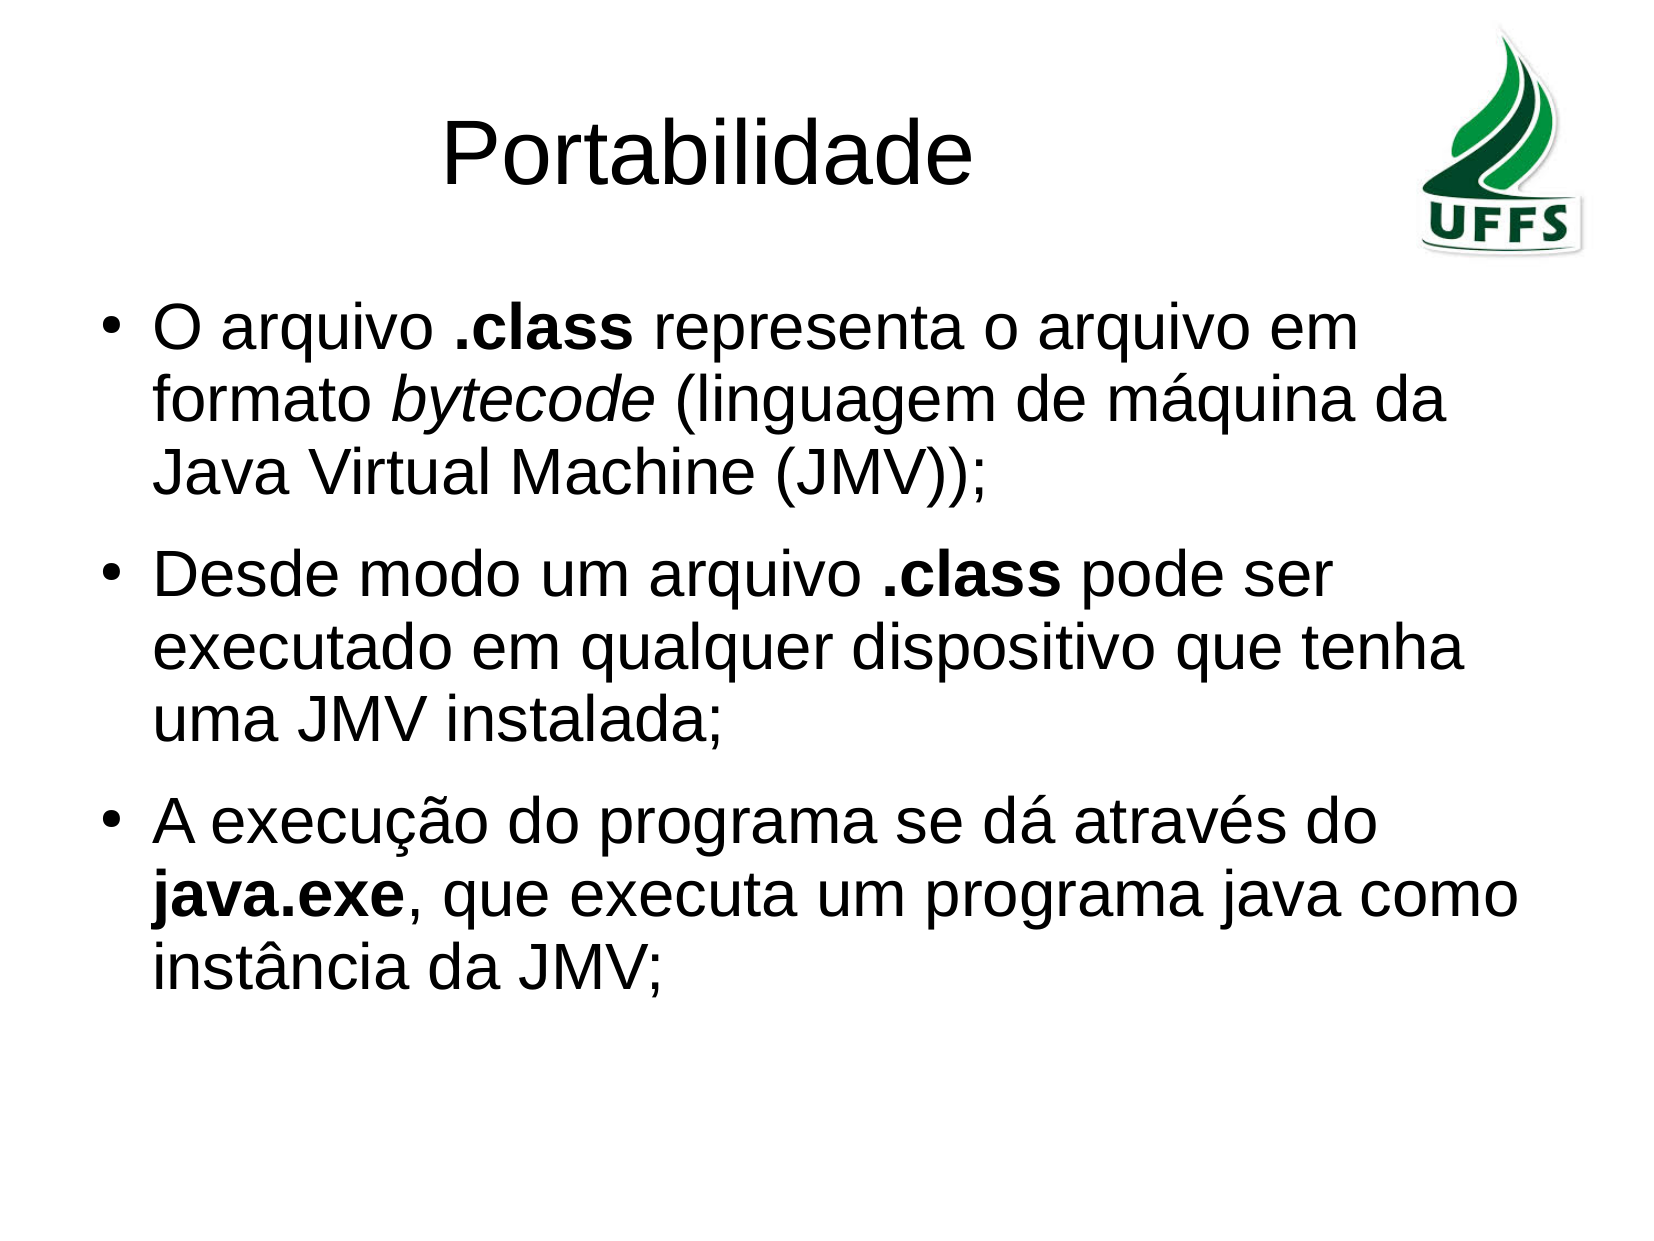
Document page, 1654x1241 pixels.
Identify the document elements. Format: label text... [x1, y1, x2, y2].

list O arquivo .class representa o arquivo em formato bytecode (linguagem de máquina da Java Virtual Machine (JMV)); Desde modo um arquivo .class pode ser executado em qualquer dispositivo que tenha uma JMV instalada; A execução do programa se dá através do java.exe, que executa um programa java como instância da JMV; [82, 290, 1571, 1010]
picture [1381, 20, 1624, 272]
title Portabilidade [82, 49, 1335, 257]
